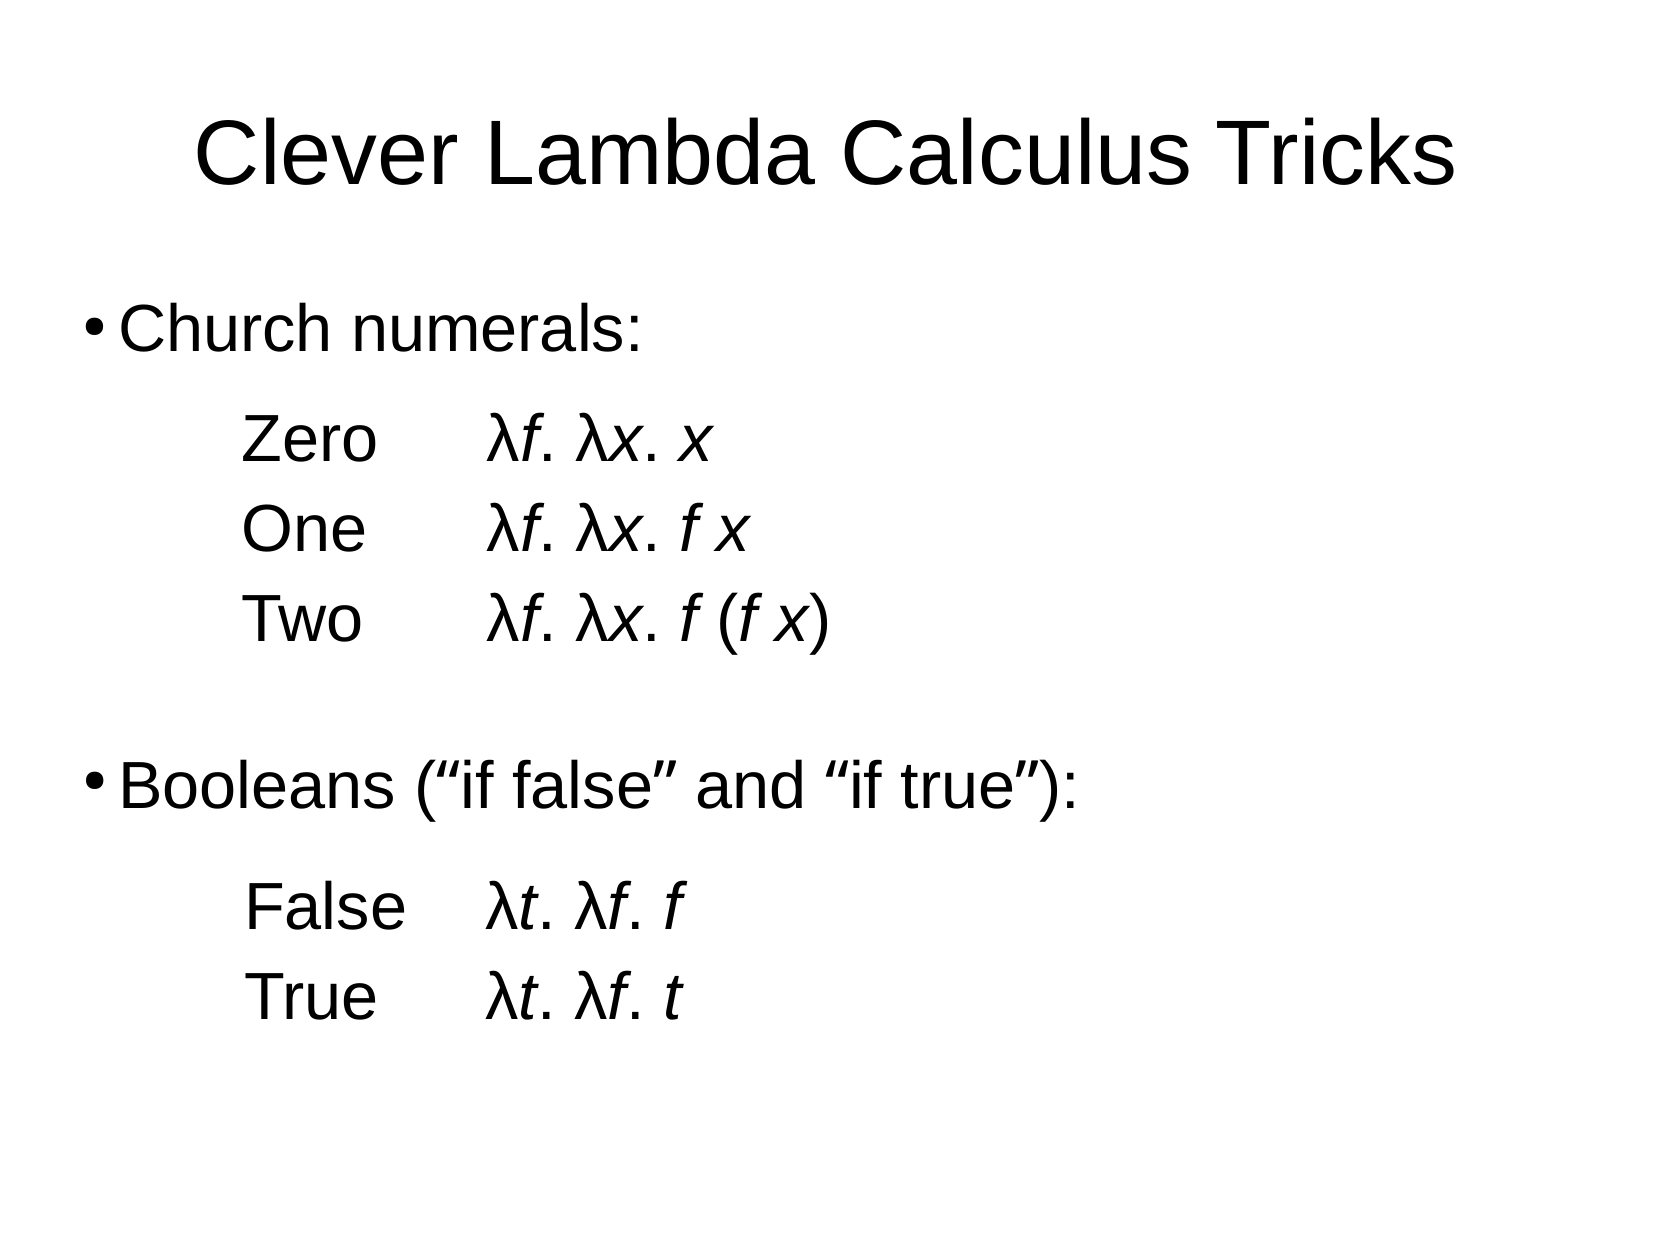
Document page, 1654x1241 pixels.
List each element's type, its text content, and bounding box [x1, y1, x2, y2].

table_cell Two [228, 575, 472, 664]
title Church numerals: [82, 225, 1571, 433]
table_cell λt. λf. t [472, 952, 1264, 1041]
table_cell True [230, 952, 471, 1041]
table_cell λf. λx. f x [473, 484, 955, 574]
table_header λt. λf. f [472, 887, 1264, 951]
table_cell λf. λx. f (f x) [473, 575, 955, 664]
table_cell One [228, 484, 472, 574]
table_header Zero [228, 394, 472, 483]
table_header False [230, 887, 471, 951]
title Clever Lambda Calculus Tricks [82, 49, 1571, 225]
table_header λf. λx. x [473, 394, 955, 483]
title Booleans (“if false” and “if true”): [82, 679, 1571, 887]
